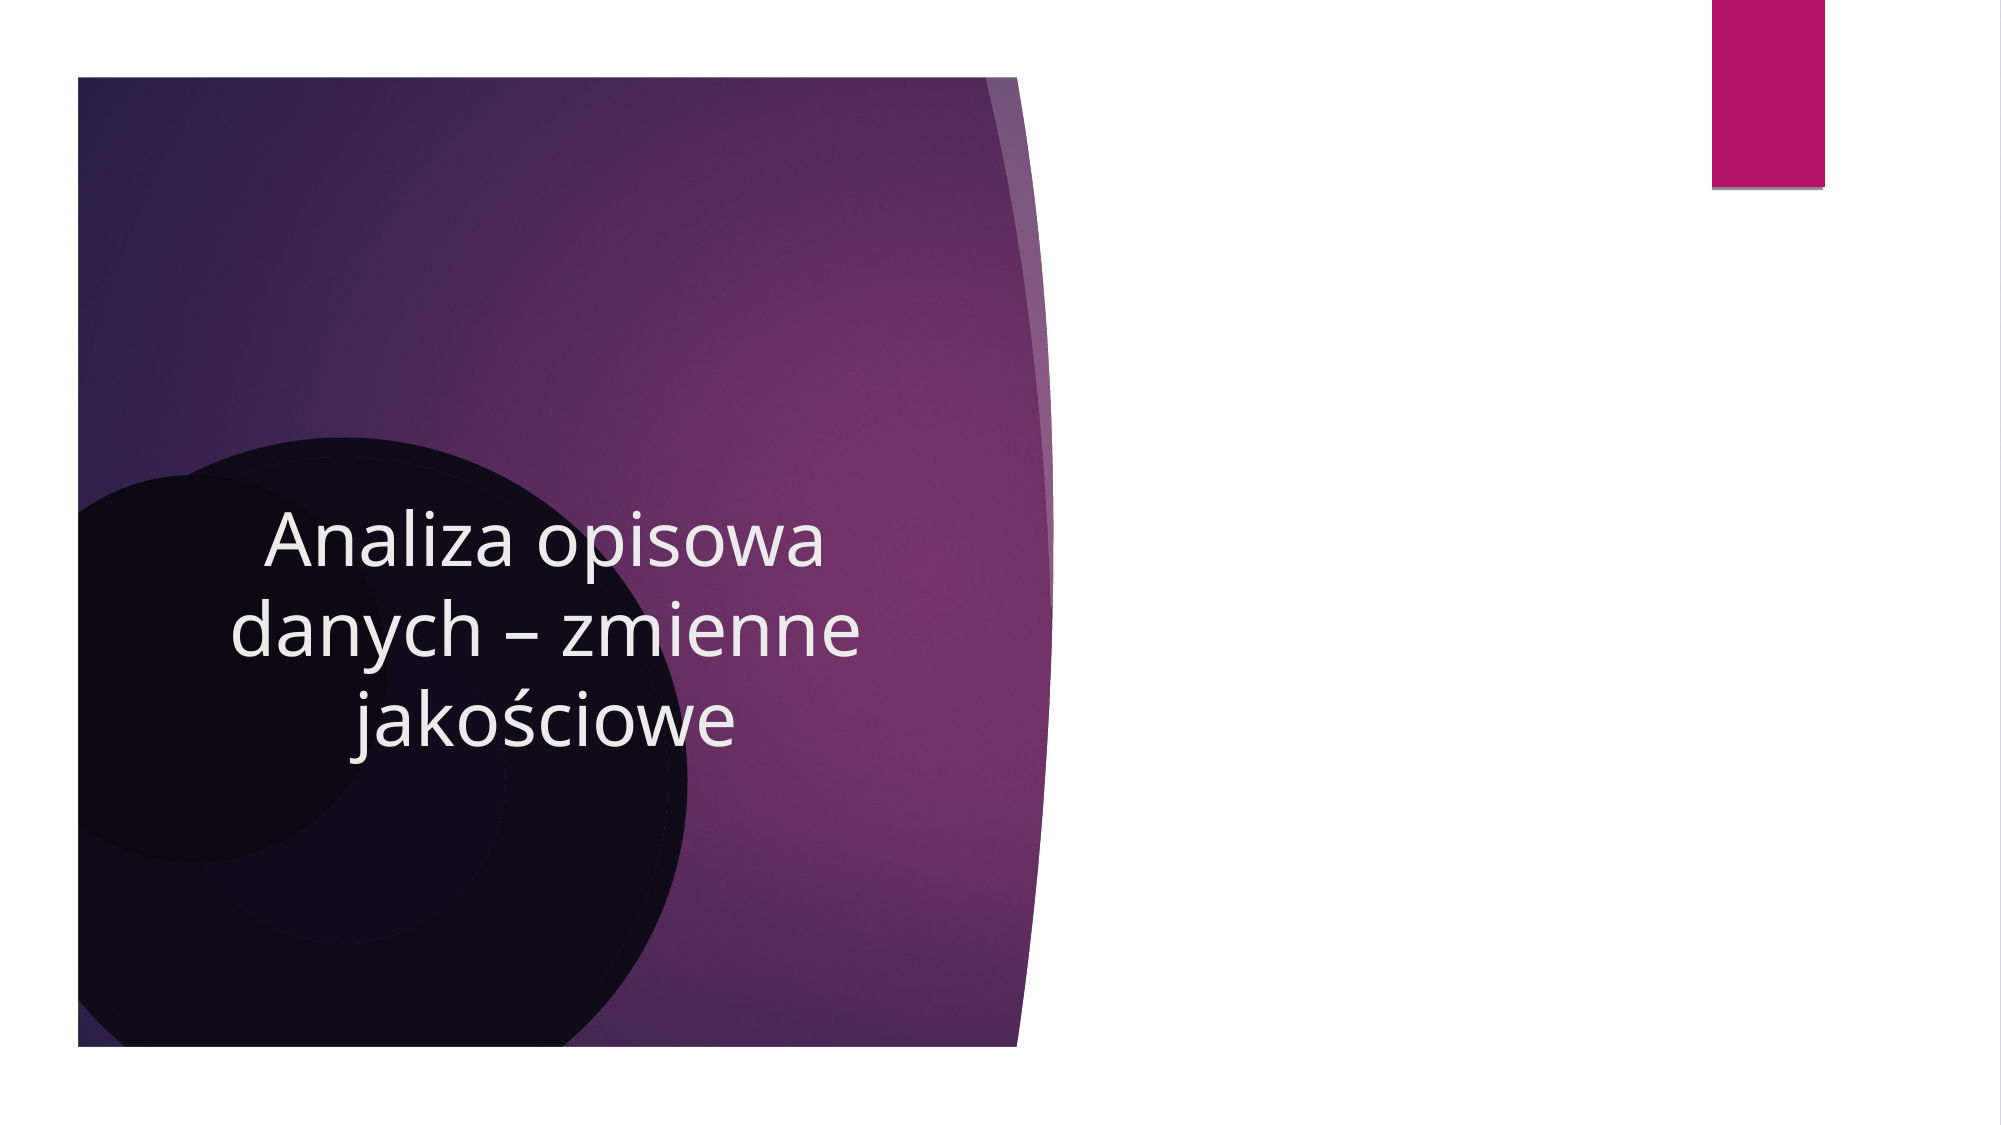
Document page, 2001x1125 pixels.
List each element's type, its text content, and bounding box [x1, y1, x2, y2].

title Analiza opisowa danych – zmienne jakościowe [250, 333, 899, 792]
